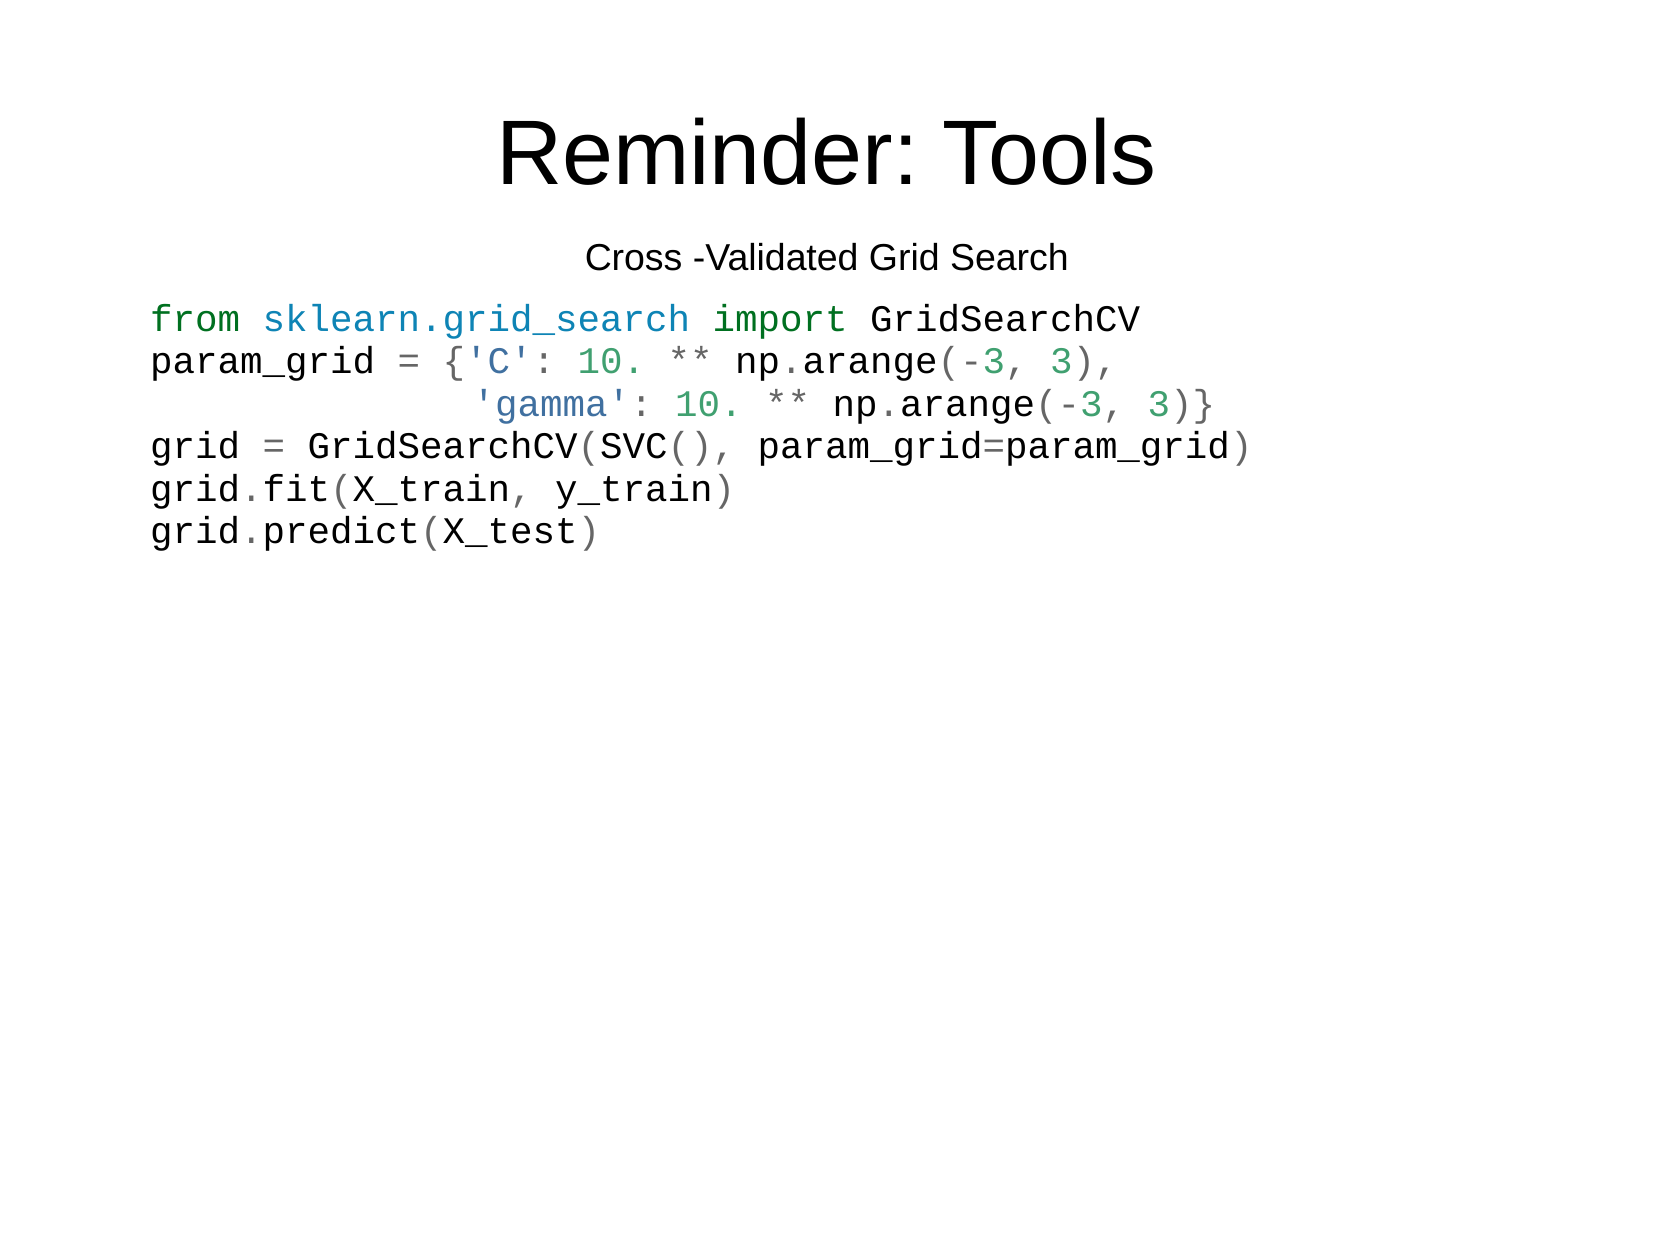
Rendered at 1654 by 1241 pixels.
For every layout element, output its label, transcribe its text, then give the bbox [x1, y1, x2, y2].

text_box Cross -Validated Grid Search [496, 229, 1157, 287]
text_box from sklearn.grid_search import GridSearchCV param_grid = {'C': 10. ** np.arange(-3, 3), 'gamma': 10. ** np.arange(-3, 3)} grid = GridSearchCV(SVC(), param_grid=param_grid) grid.fit(X_train, y_train) grid.predict(X_test) [150, 300, 1421, 557]
title Reminder: Tools [82, 49, 1571, 257]
